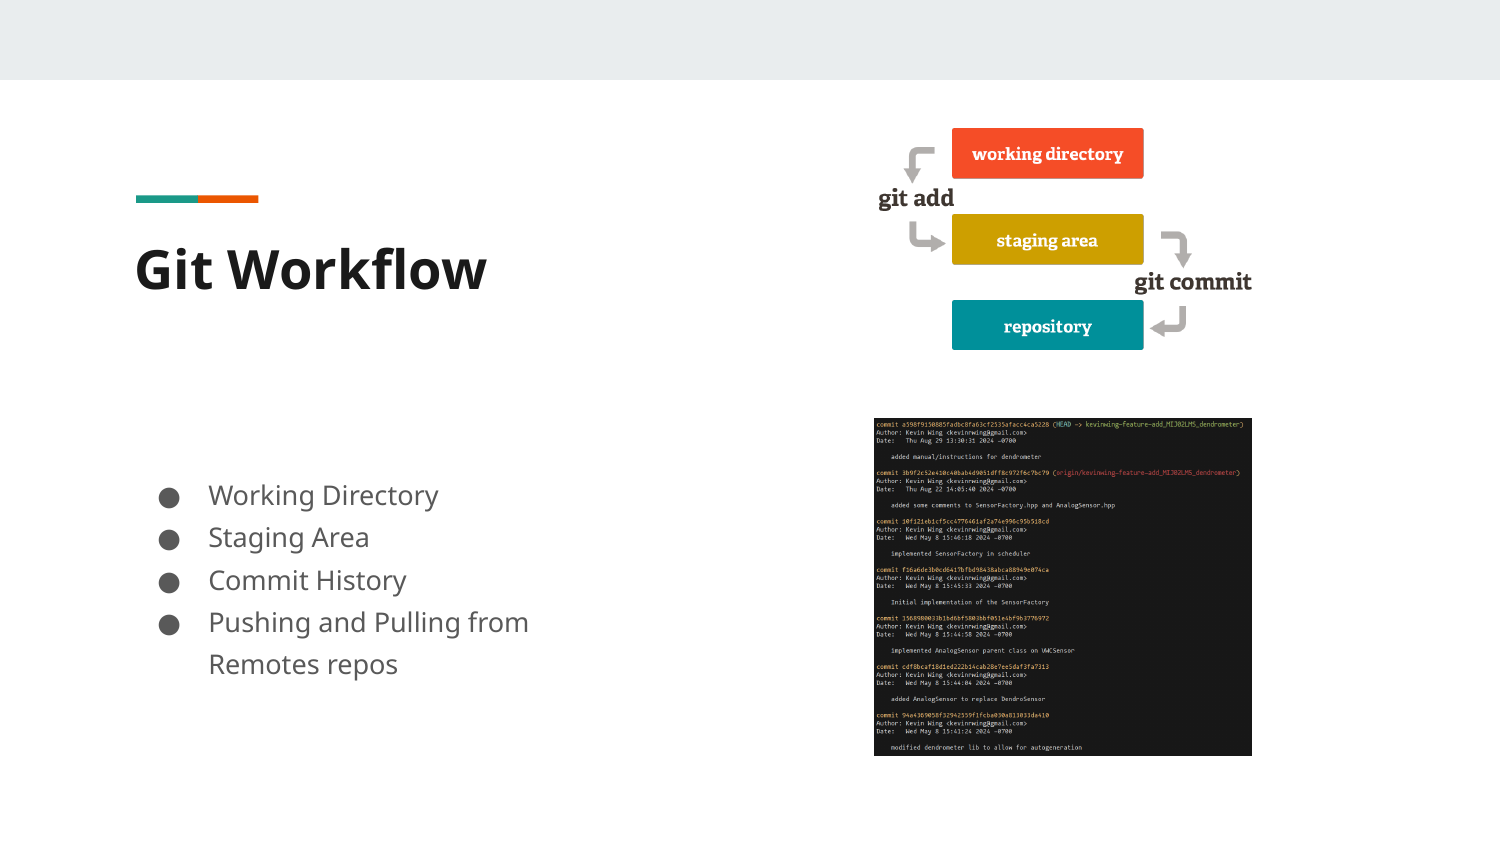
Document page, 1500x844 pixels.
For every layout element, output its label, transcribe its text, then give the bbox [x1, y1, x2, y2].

picture [874, 418, 1252, 757]
list Working Directory Staging Area Commit History Pushing and Pulling from Remotes repos [118, 456, 660, 719]
picture [866, 123, 1260, 351]
title Git Workflow [119, 216, 662, 443]
